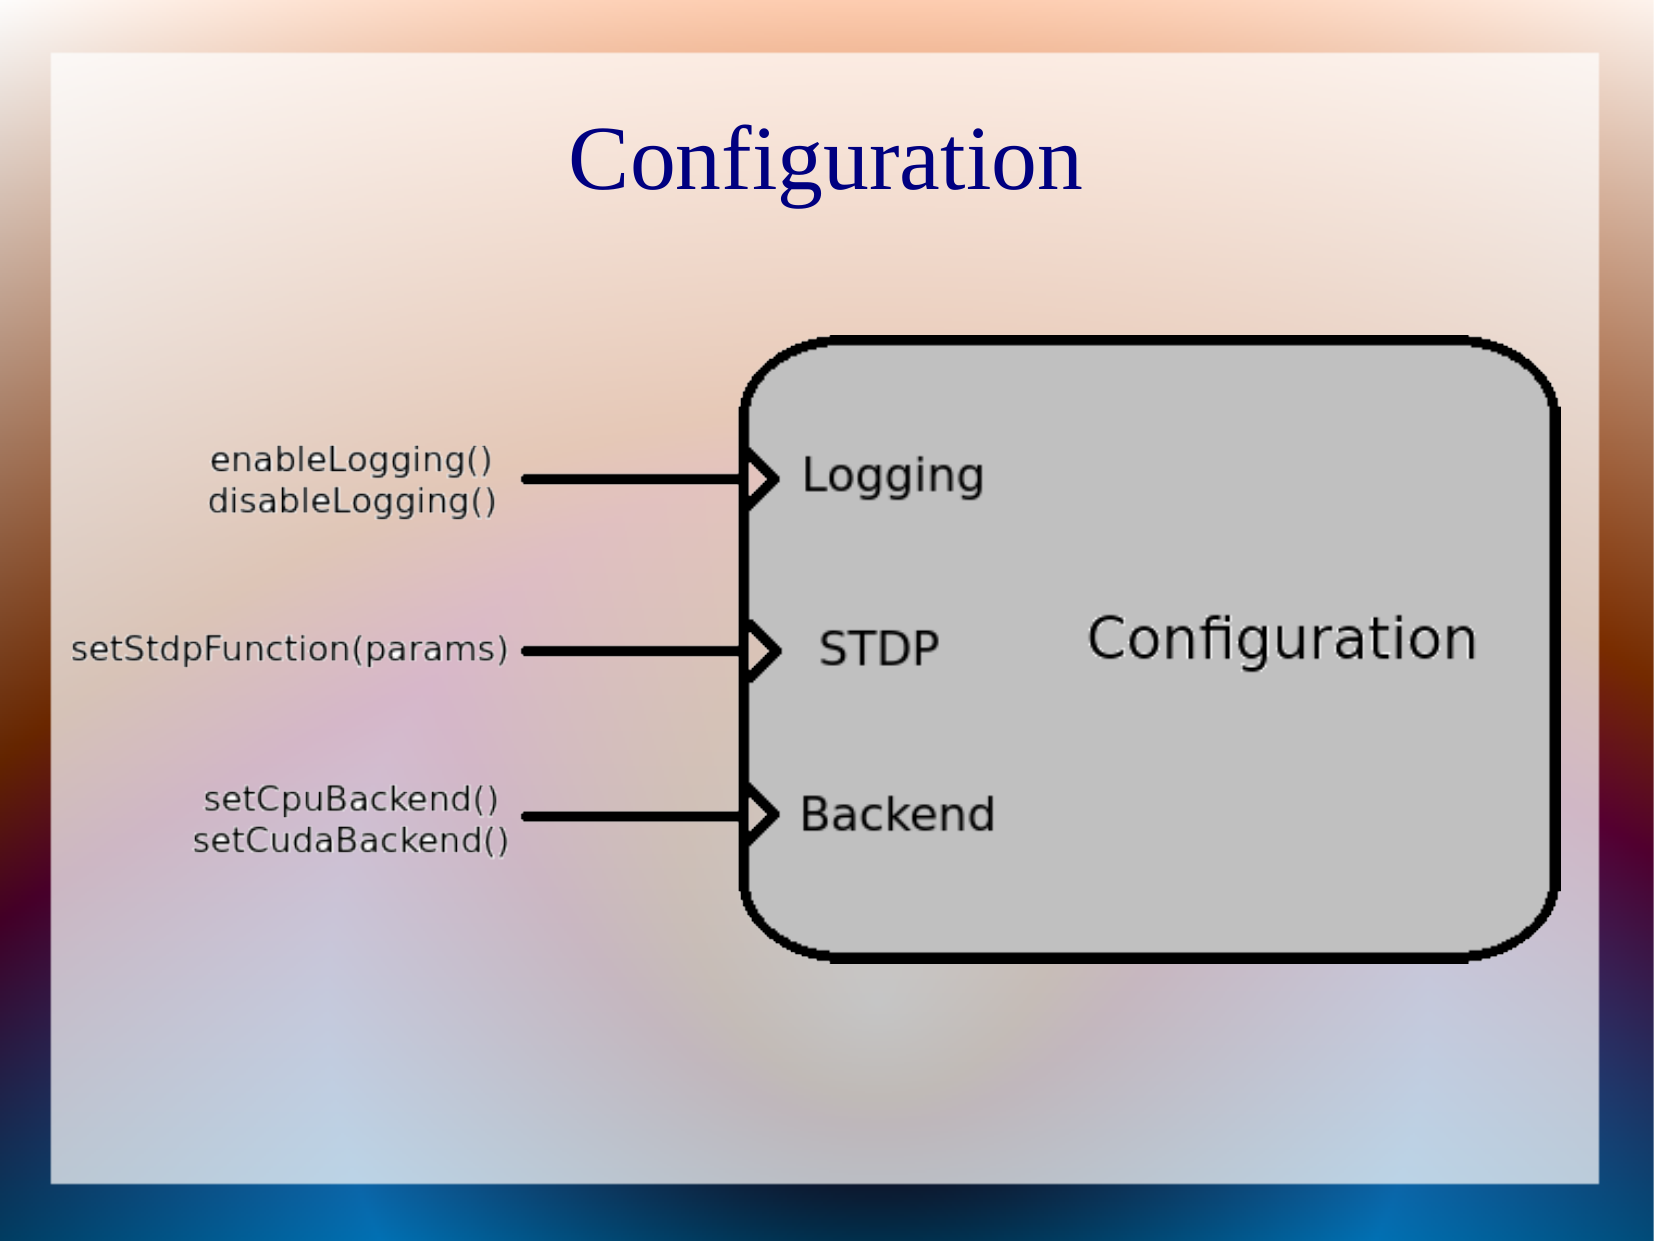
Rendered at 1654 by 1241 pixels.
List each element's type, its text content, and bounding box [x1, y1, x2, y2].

title Configuration [82, 55, 1571, 263]
picture [0, 0, 1654, 1241]
